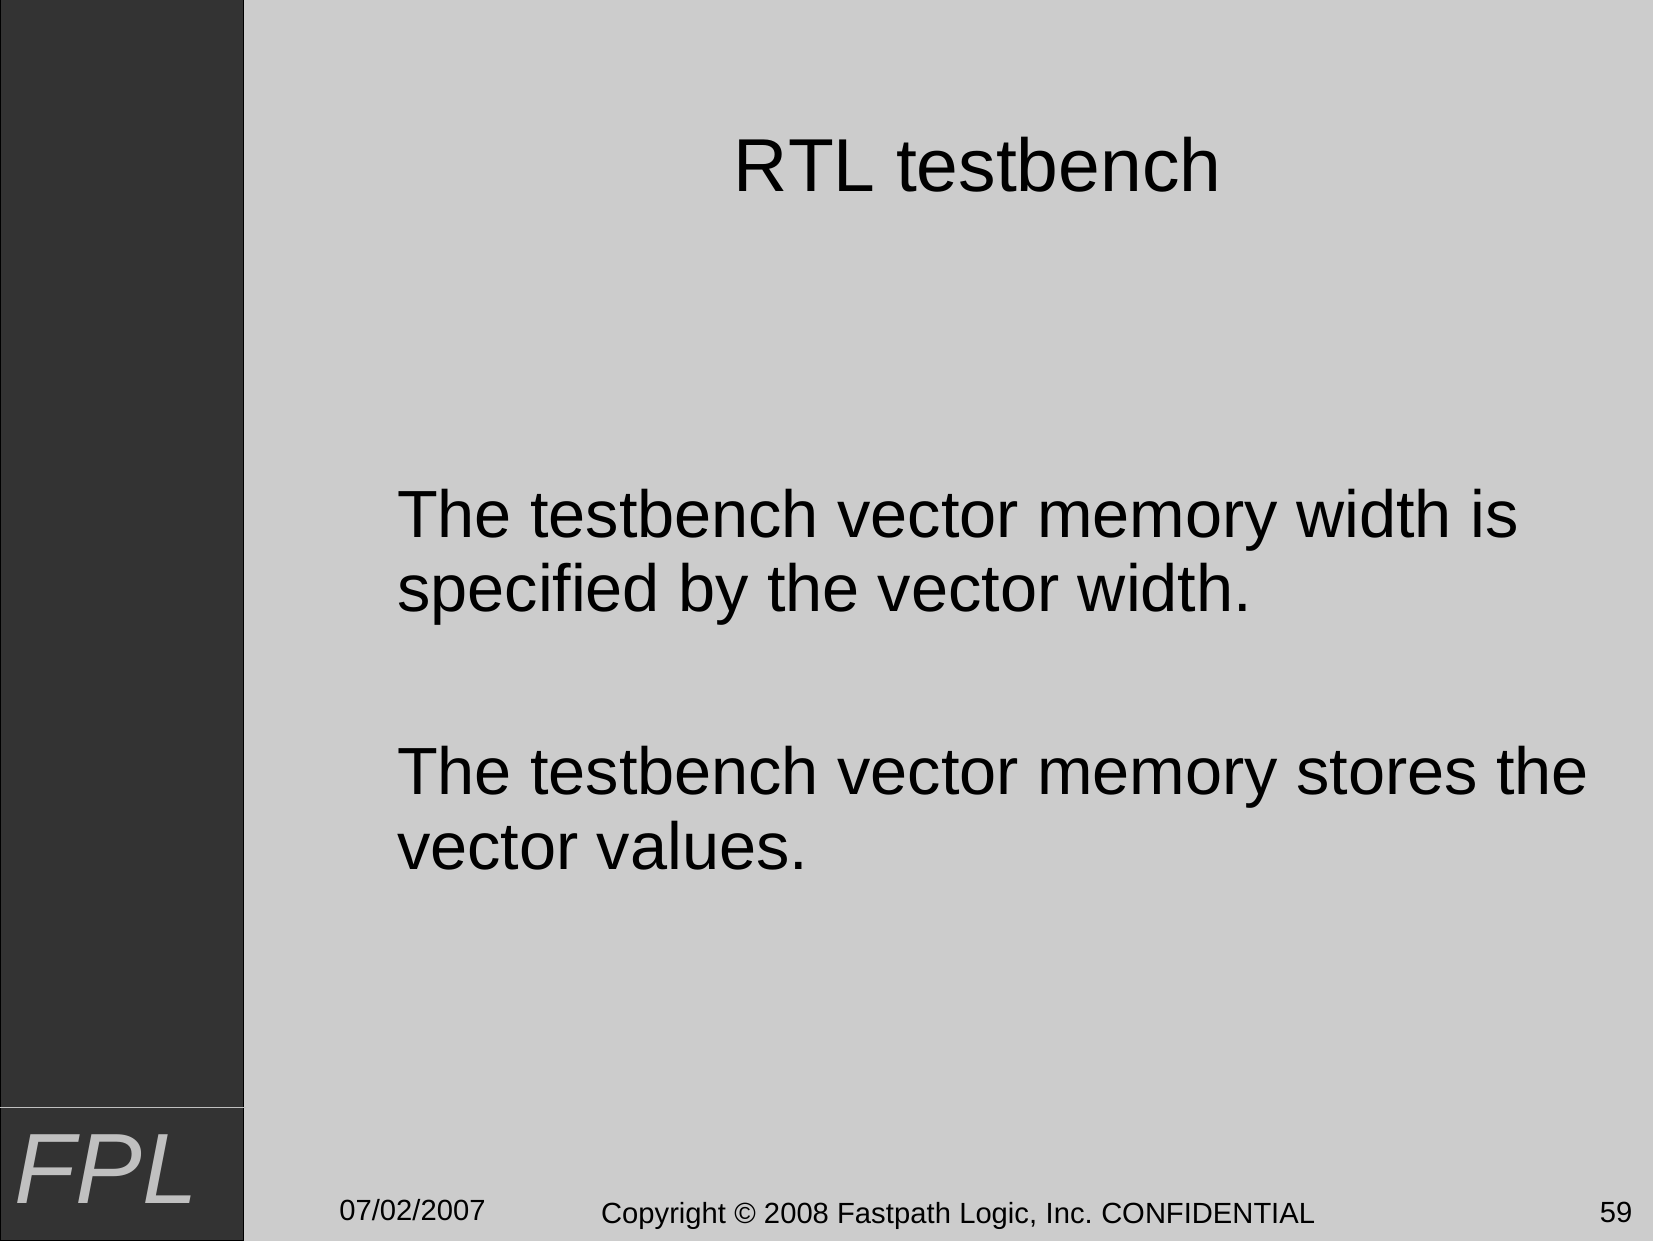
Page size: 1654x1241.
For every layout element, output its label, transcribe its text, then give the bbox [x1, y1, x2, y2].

title RTL testbench [426, 57, 1529, 272]
subtitle The testbench vector memory width is specified by the vector width. The testbench vector memory stores the vector values. [322, 272, 1634, 1179]
